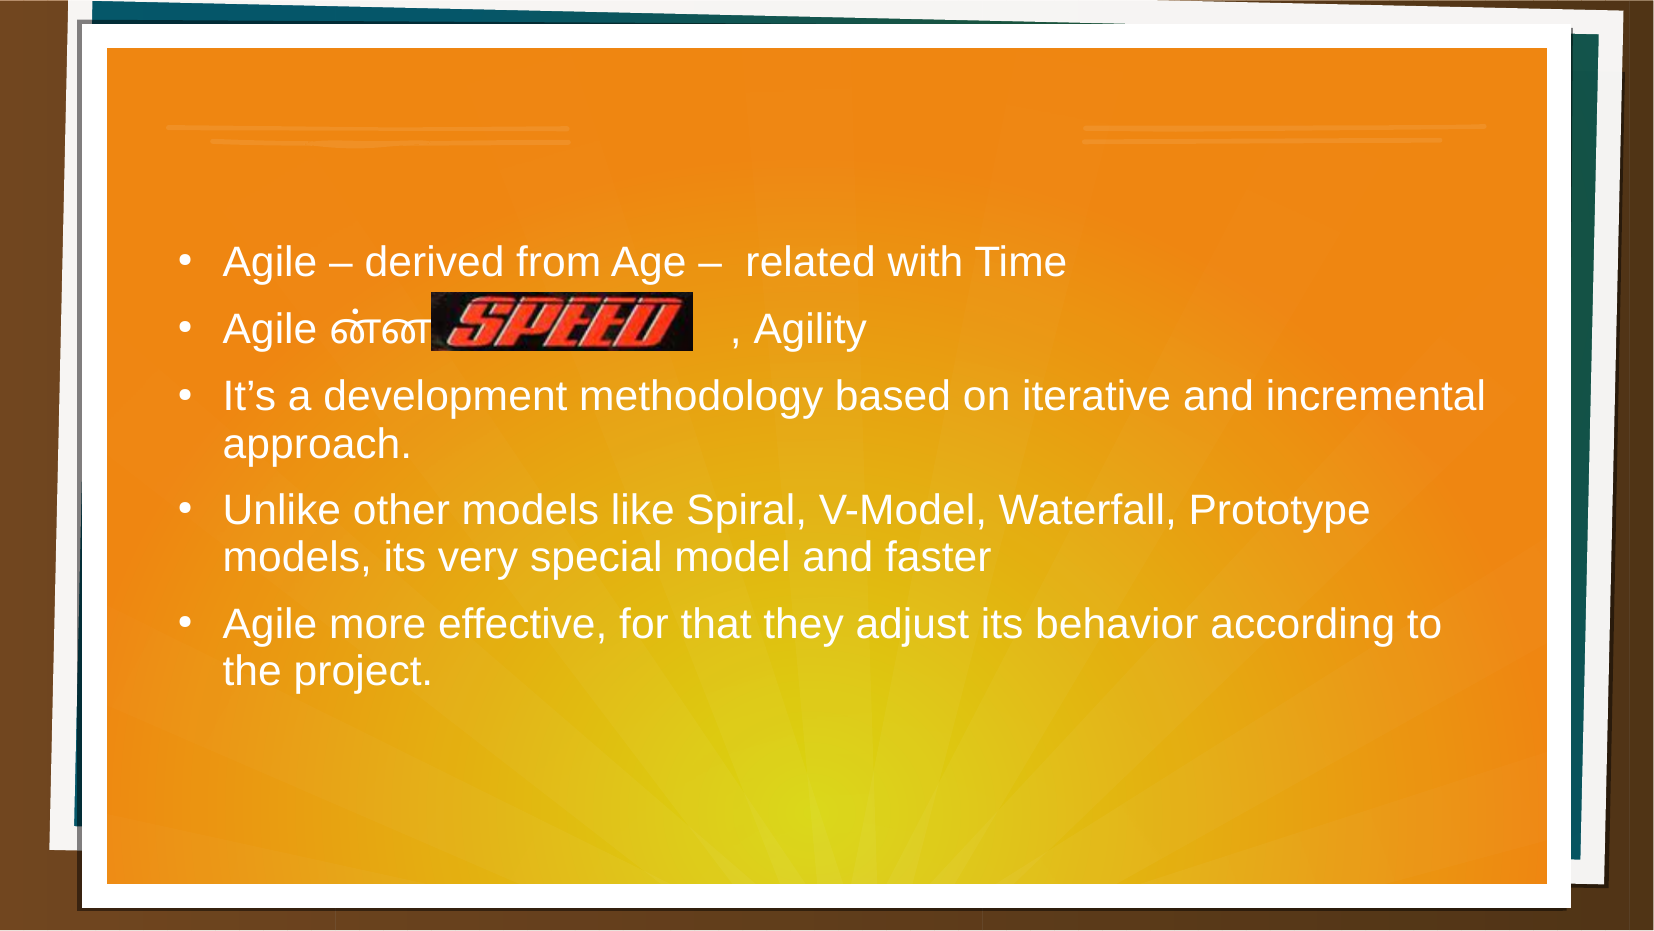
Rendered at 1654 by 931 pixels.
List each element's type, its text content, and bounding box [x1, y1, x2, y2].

picture [431, 292, 693, 351]
list Agile – derived from Age – related with Time Agile ன்னா , Agility It’s a development methodology based on iterative and incremental approach. Unlike other models like Spiral, V-Model, Waterfall, Prototype models, its very special model and faster Agile more effective, for that they adjust its behavior according to the project. [162, 105, 1492, 696]
